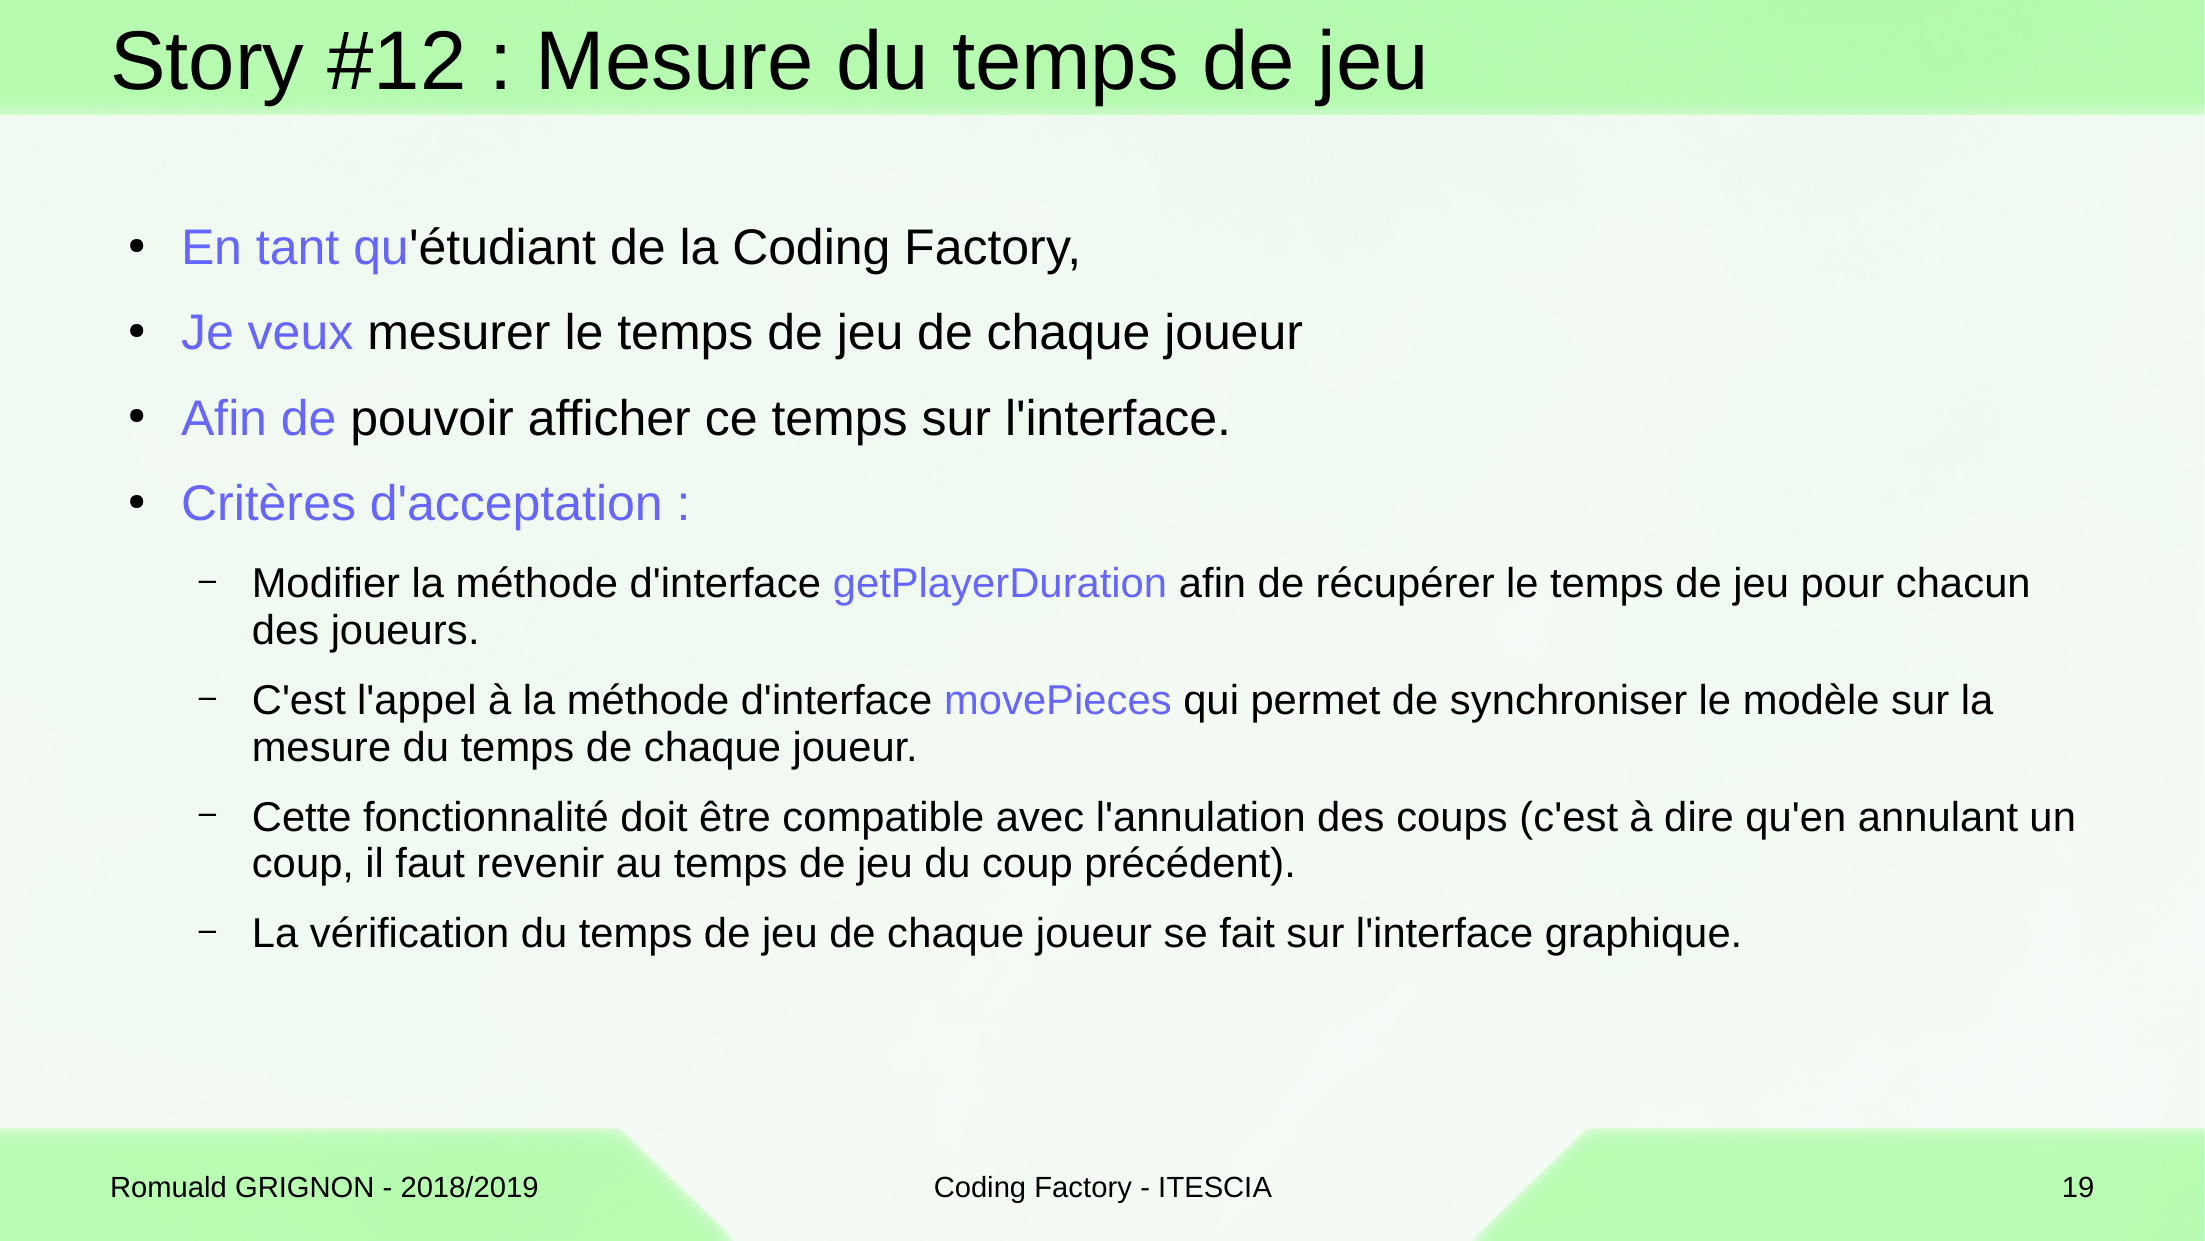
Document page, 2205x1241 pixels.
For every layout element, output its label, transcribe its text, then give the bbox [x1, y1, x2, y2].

picture [0, 0, 2205, 1241]
title Story #12 : Mesure du temps de jeu [110, 49, 2095, 257]
list En tant qu'étudiant de la Coding Factory, Je veux mesurer le temps de jeu de chaque joueur Afin de pouvoir afficher ce temps sur l'interface. Critères d'acceptation : Modifier la méthode d'interface getPlayerDuration afin de récupérer le temps de jeu pour chacun des joueurs. C'est l'appel à la méthode d'interface movePieces qui permet de synchroniser le modèle sur la mesure du temps de chaque joueur. Cette fonctionnalité doit être compatible avec l'annulation des coups (c'est à dire qu'en annulant un coup, il faut revenir au temps de jeu du coup précédent). La vérification du temps de jeu de chaque joueur se fait sur l'interface graphique. [110, 290, 2095, 1109]
